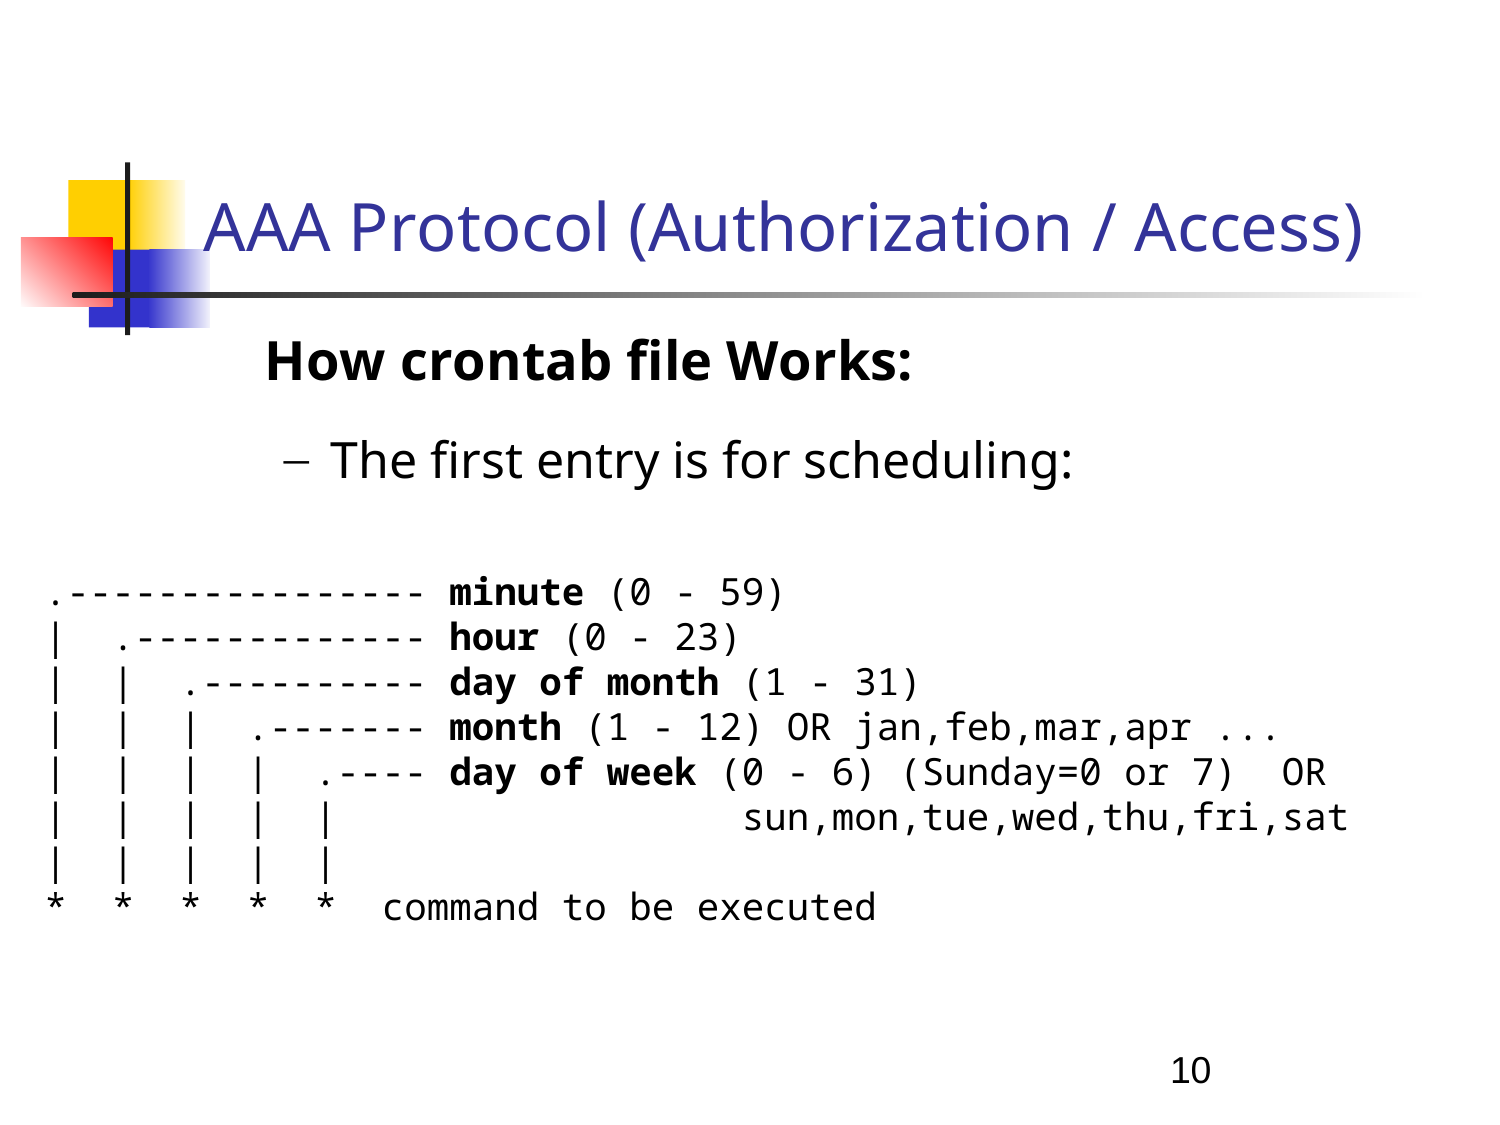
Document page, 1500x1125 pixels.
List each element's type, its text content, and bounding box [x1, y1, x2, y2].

text_box .---------------- minute (0 - 59) | .------------- hour (0 - 23) | | .---------- day of month (1 - 31) | | | .------- month (1 - 12) OR jan,feb,mar,apr ... | | | | .---- day of week (0 - 6) (Sunday=0 or 7) OR | | | | | sun,mon,tue,wed,thu,fri,sat | | | | | * * * * * command to be executed [29, 561, 1447, 981]
list How crontab file Works: The first entry is for scheduling: [193, 331, 1469, 1007]
title AAA Protocol (Authorization / Access) [188, 35, 1468, 276]
